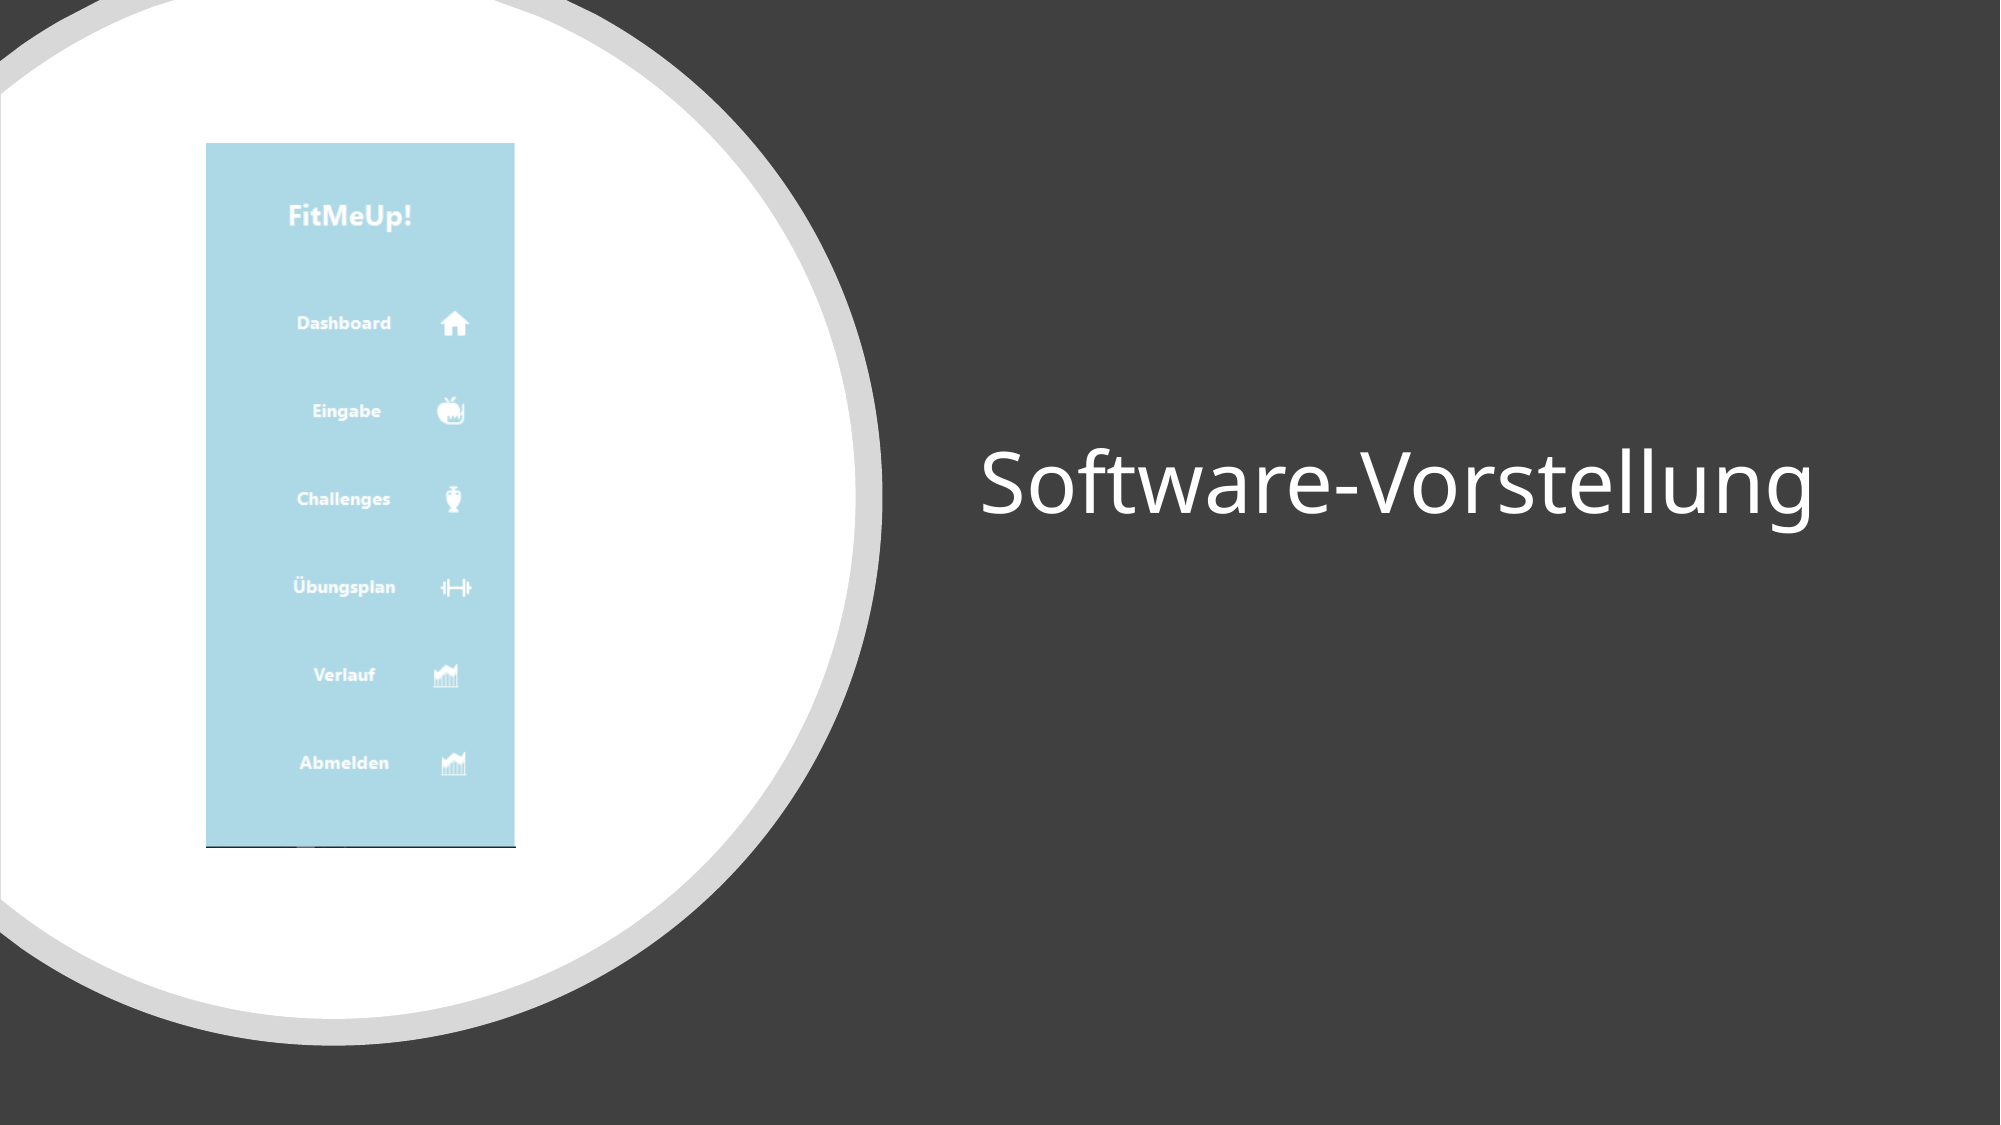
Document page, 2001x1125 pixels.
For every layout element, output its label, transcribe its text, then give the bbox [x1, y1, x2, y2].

title Software-Vorstellung [964, 433, 1838, 559]
picture [206, 143, 516, 848]
text_box [0, 0, 2000, 1125]
